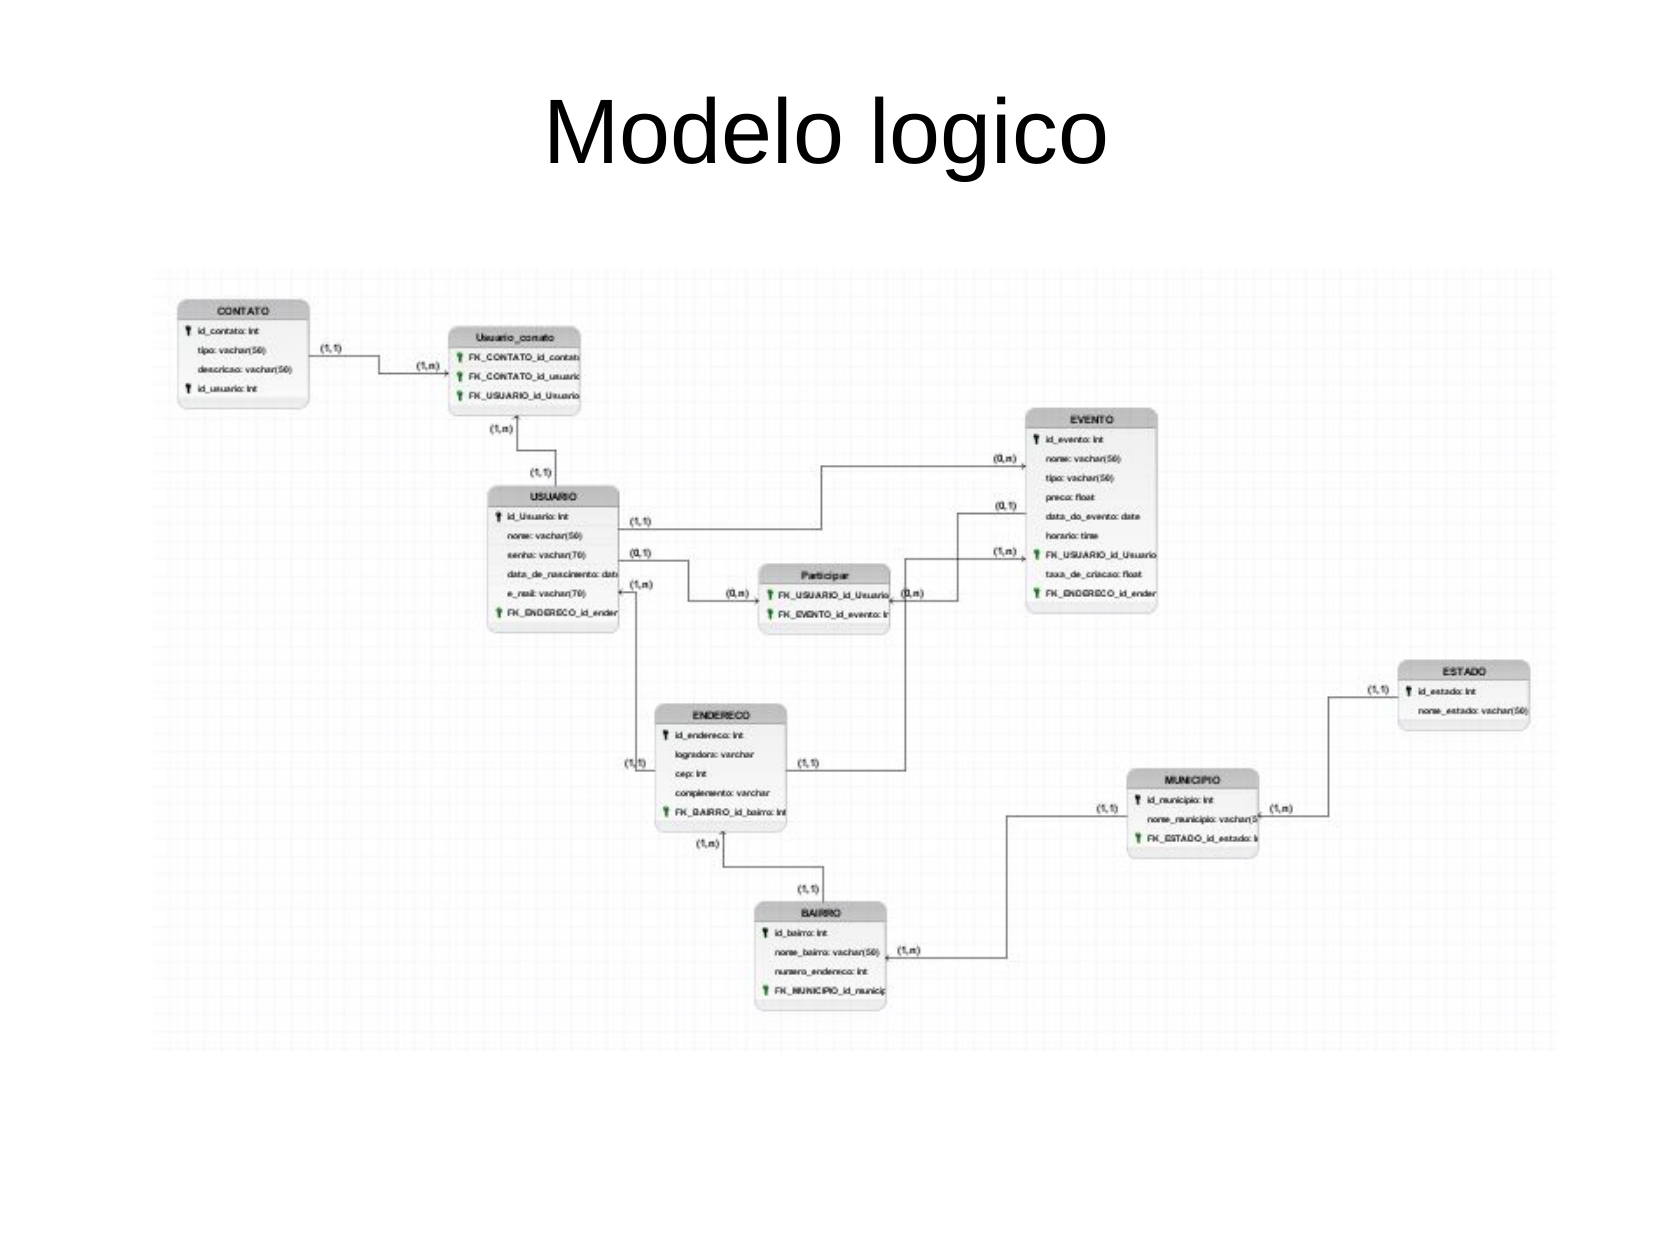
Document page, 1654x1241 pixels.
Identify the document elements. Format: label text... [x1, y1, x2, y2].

title Modelo logico [82, 49, 1571, 1241]
picture [153, 268, 1557, 1052]
